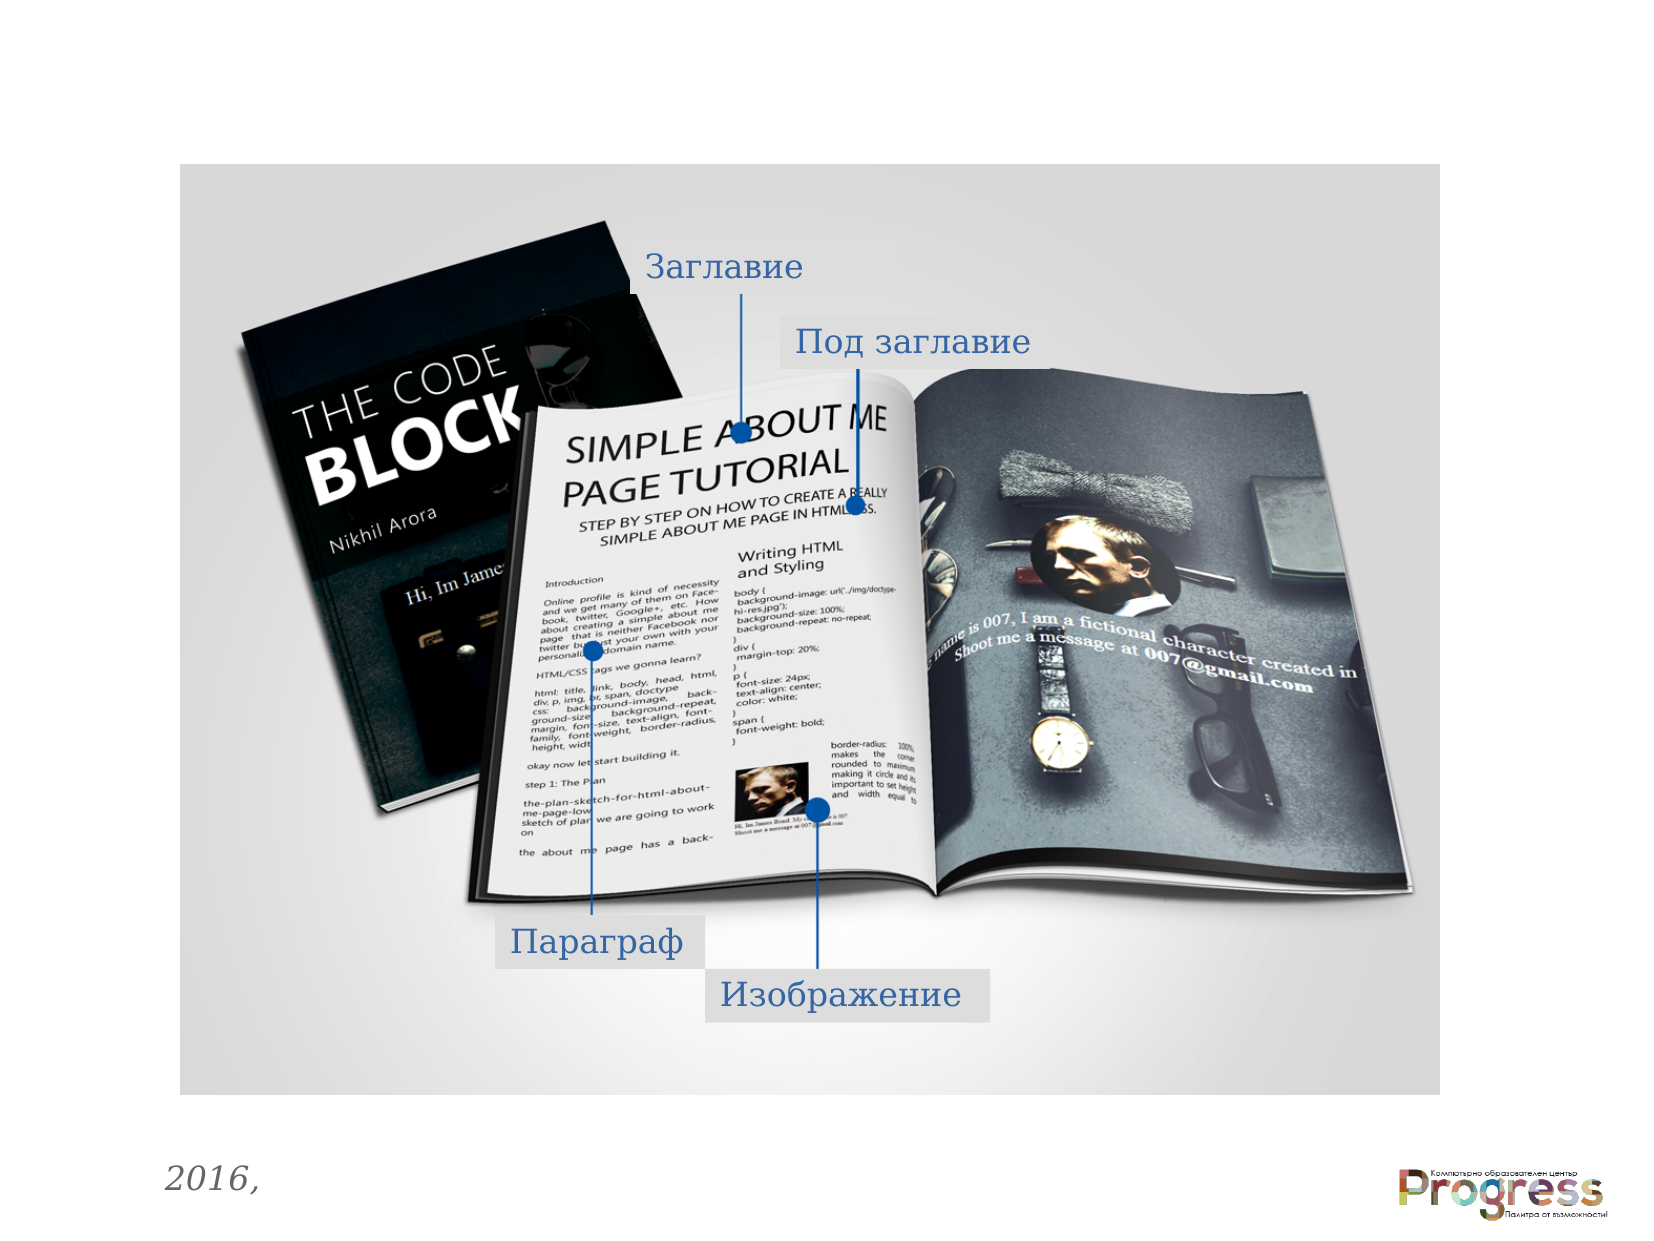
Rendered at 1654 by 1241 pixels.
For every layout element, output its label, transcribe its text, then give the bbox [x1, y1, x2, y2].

picture [180, 164, 1440, 1096]
text_box Заглавие [630, 240, 901, 294]
picture [1399, 1168, 1613, 1221]
text_box Параграф [495, 915, 706, 969]
text_box 2016, Ива Е. Попова [150, 1152, 586, 1201]
text_box Изображение [705, 968, 991, 1023]
text_box Под заглавие [780, 315, 1051, 369]
